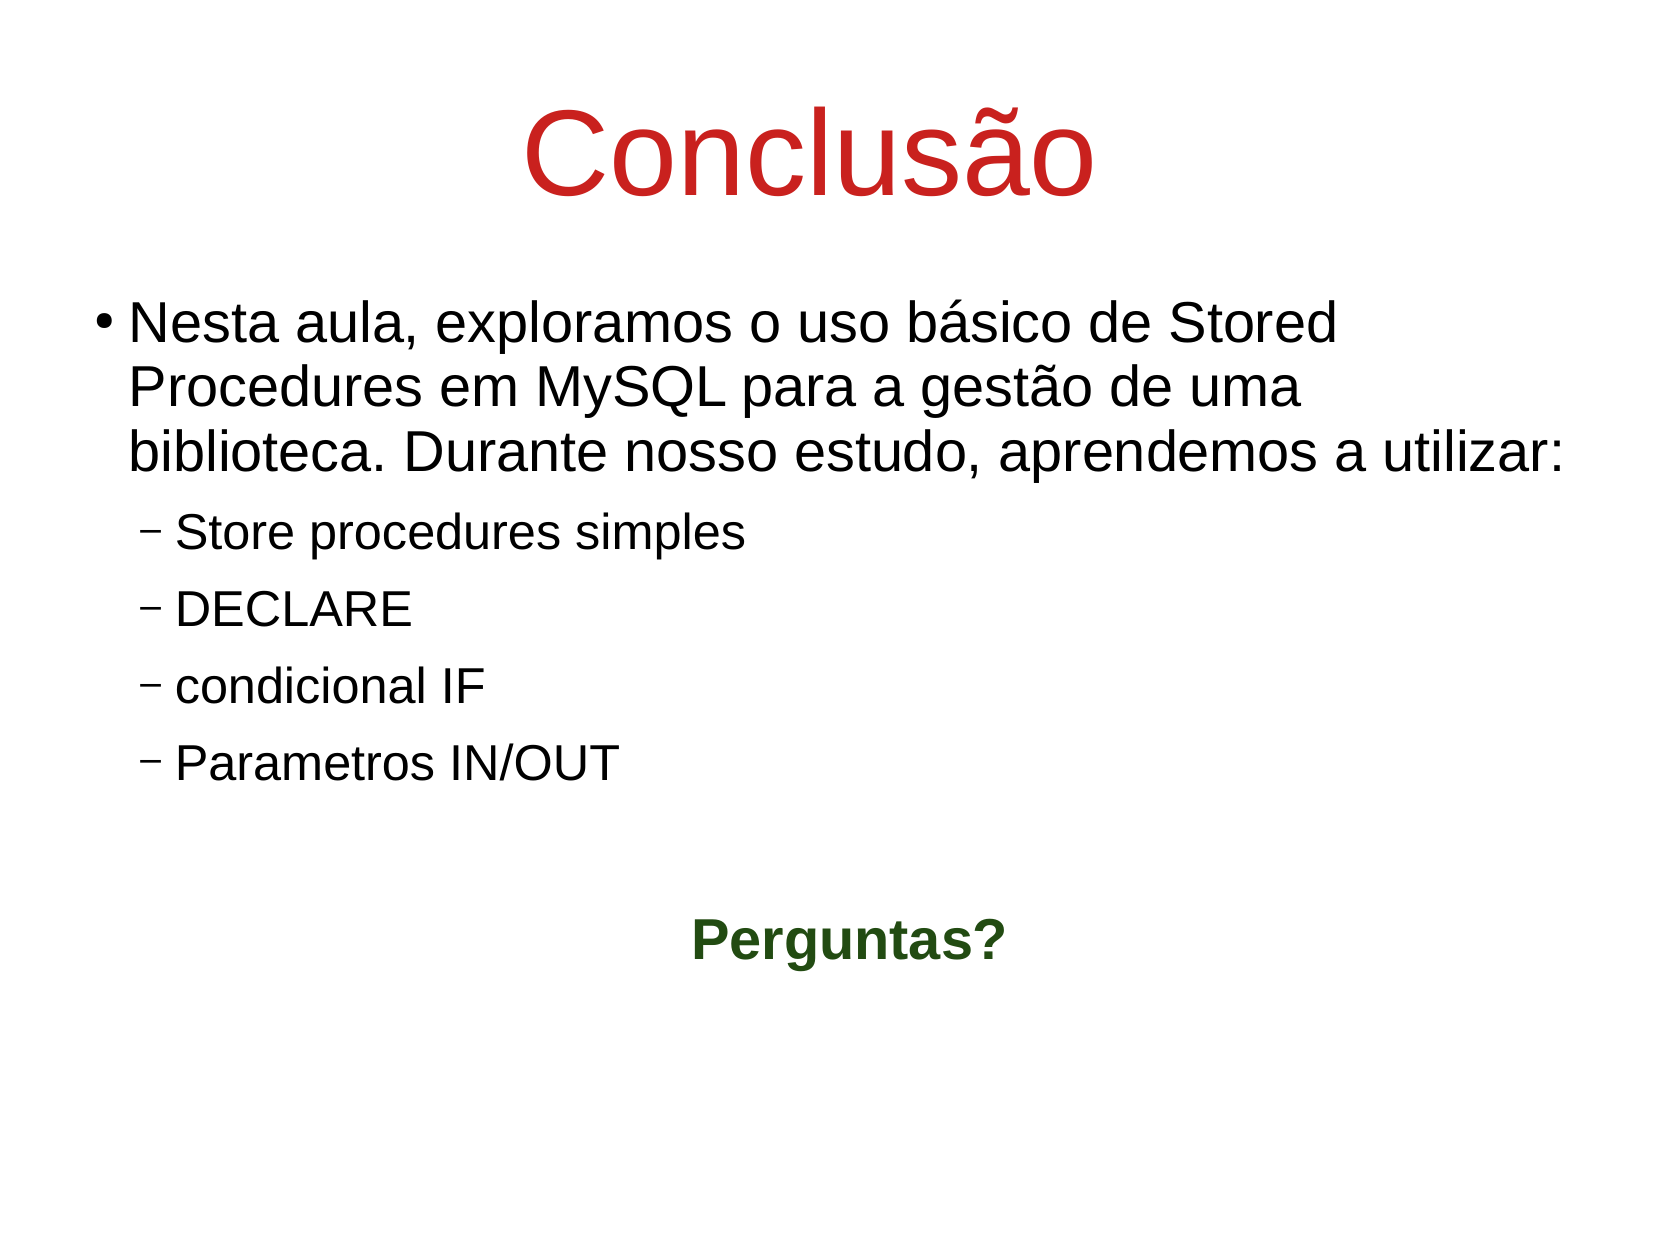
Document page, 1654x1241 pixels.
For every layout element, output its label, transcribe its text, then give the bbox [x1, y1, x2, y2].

list Nesta aula, exploramos o uso básico de Stored Procedures em MySQL para a gestão de uma biblioteca. Durante nosso estudo, aprendemos a utilizar: Store procedures simples DECLARE condicional IF Parametros IN/OUT Perguntas? [82, 290, 1571, 1010]
title Conclusão [82, 16, 1571, 290]
